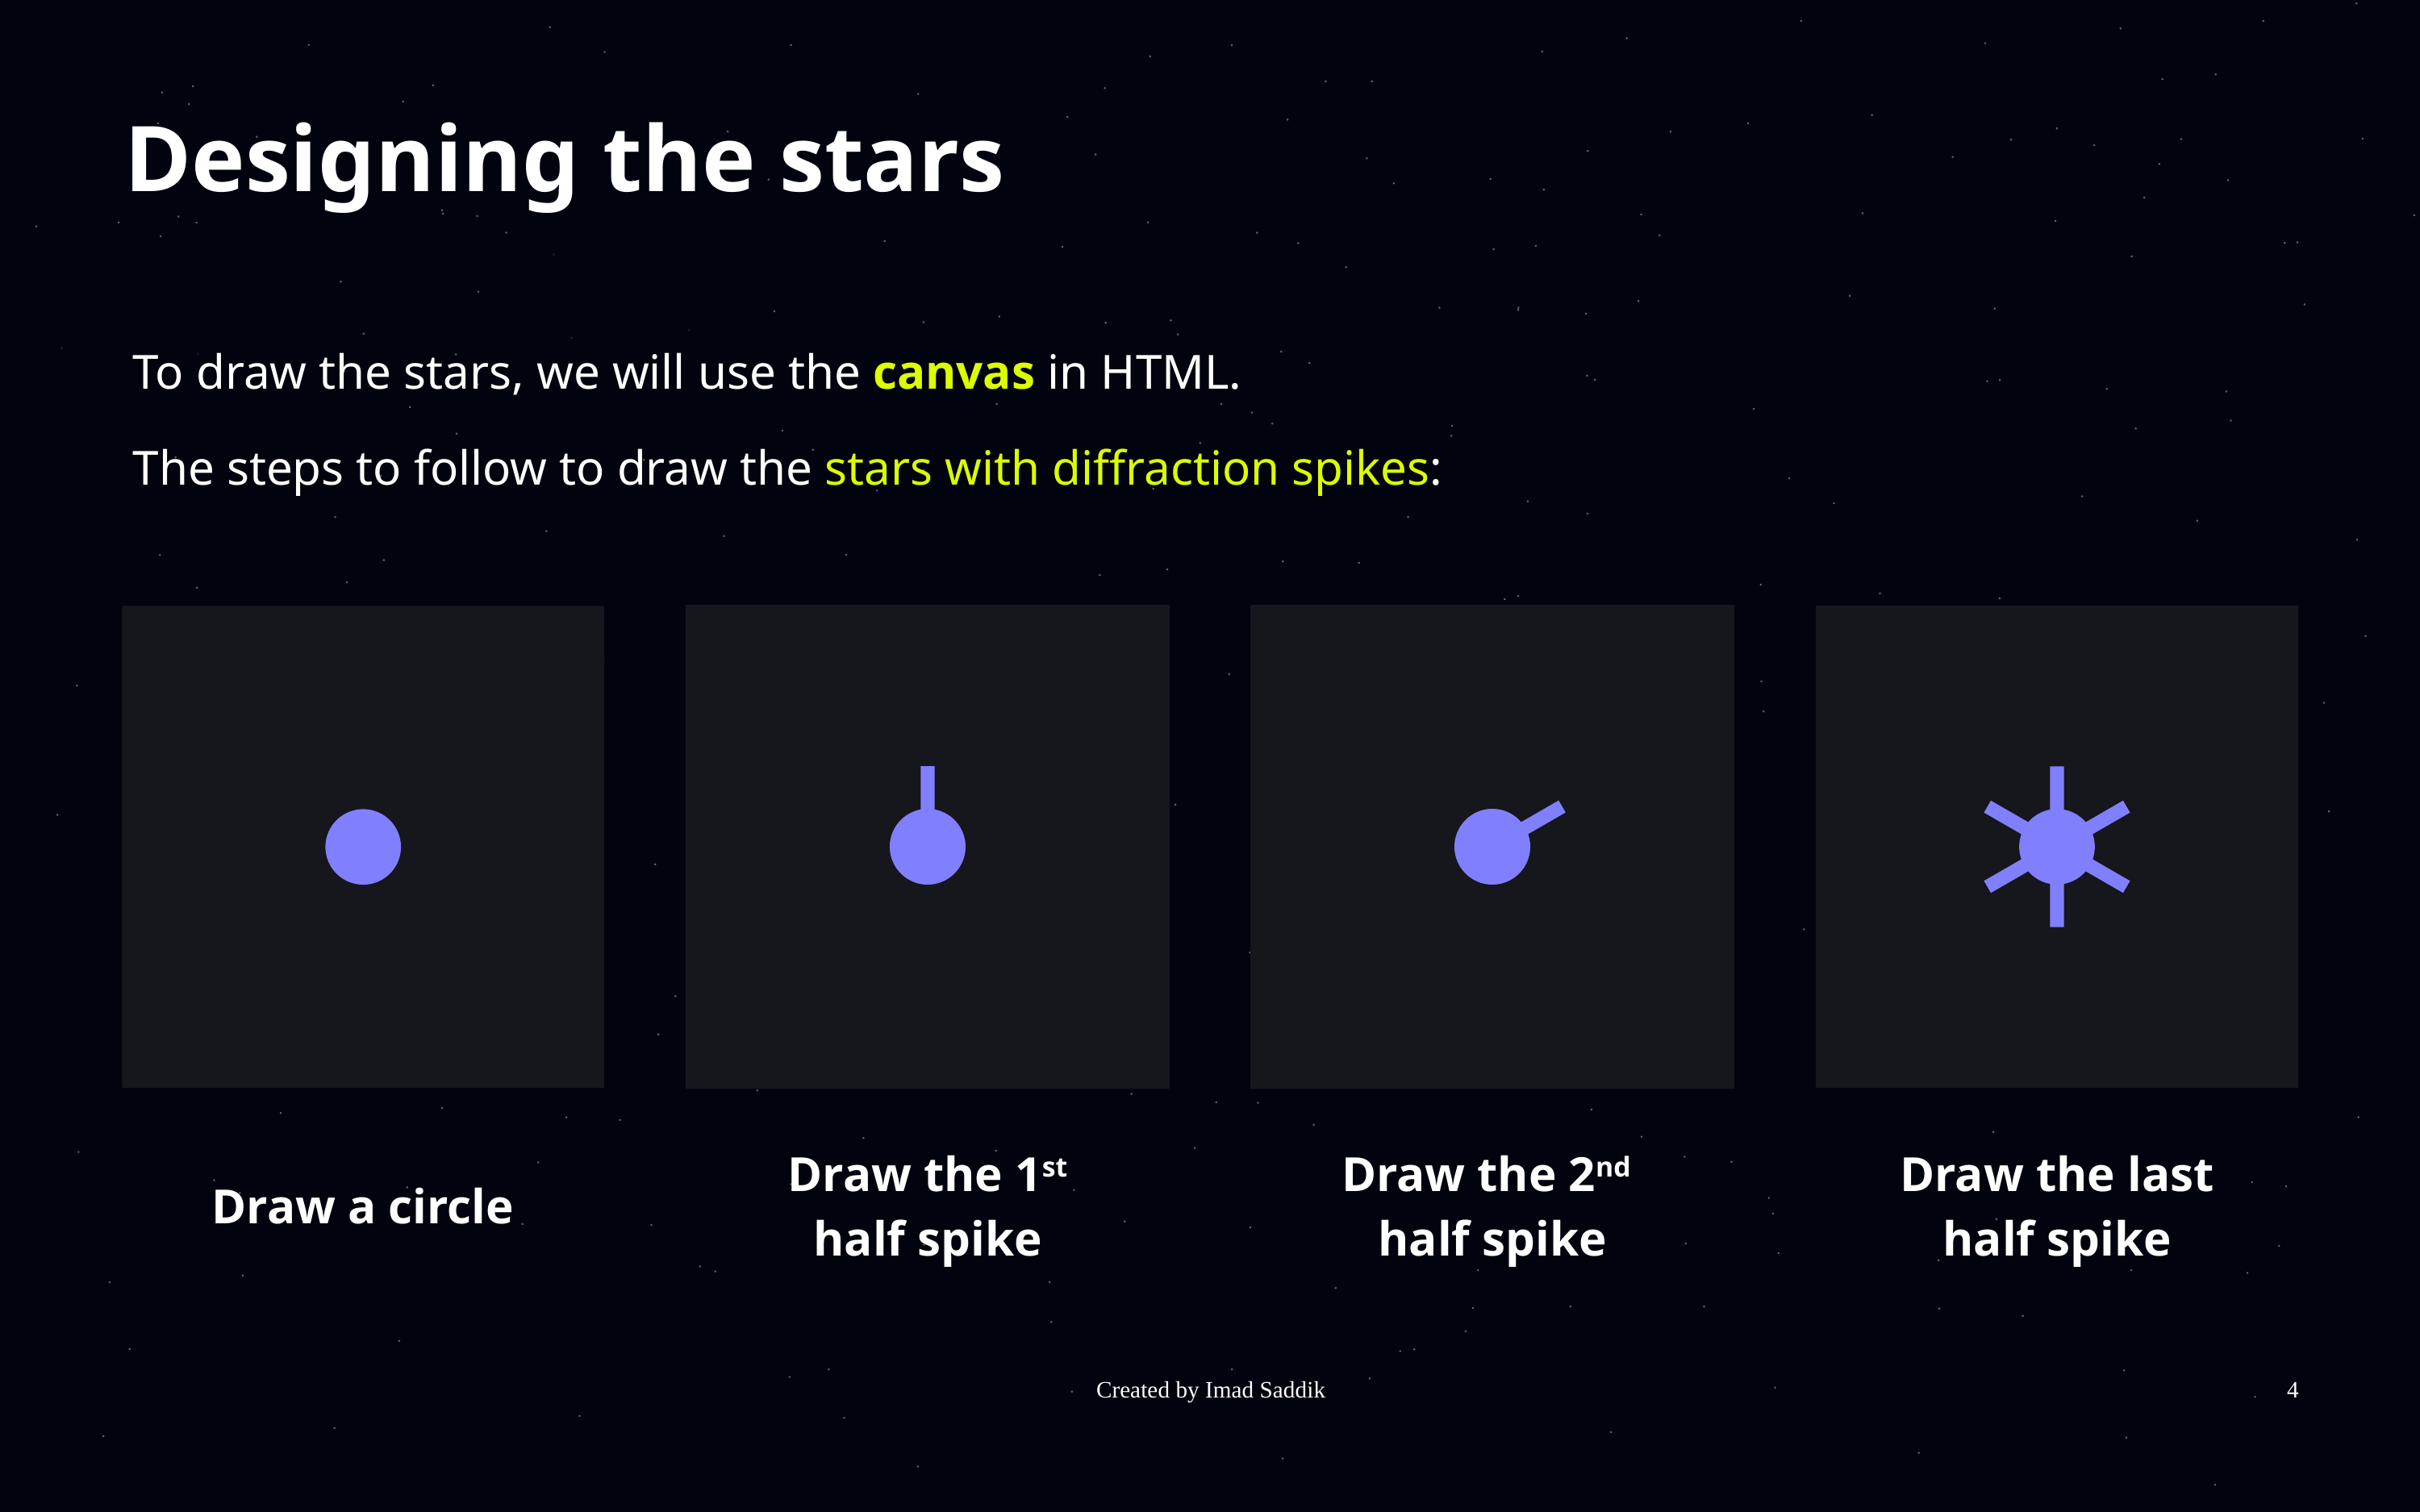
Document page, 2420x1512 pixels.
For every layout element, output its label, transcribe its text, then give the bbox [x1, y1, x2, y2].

text_box Draw the 2nd half spike [1296, 1142, 1689, 1268]
text_box Draw the 1st half spike [731, 1142, 1124, 1268]
picture [685, 605, 1170, 1089]
text_box Draw a circle [166, 1171, 560, 1240]
text_box To draw the stars, we will use the canvas in HTML. The steps to follow to draw the stars with diffraction spikes: [121, 301, 1701, 606]
picture [121, 605, 606, 1089]
text_box Designing the stars [112, 61, 1411, 251]
text_box Draw the last half spike [1860, 1142, 2254, 1268]
picture [1815, 605, 2300, 1089]
picture [1250, 605, 1735, 1089]
